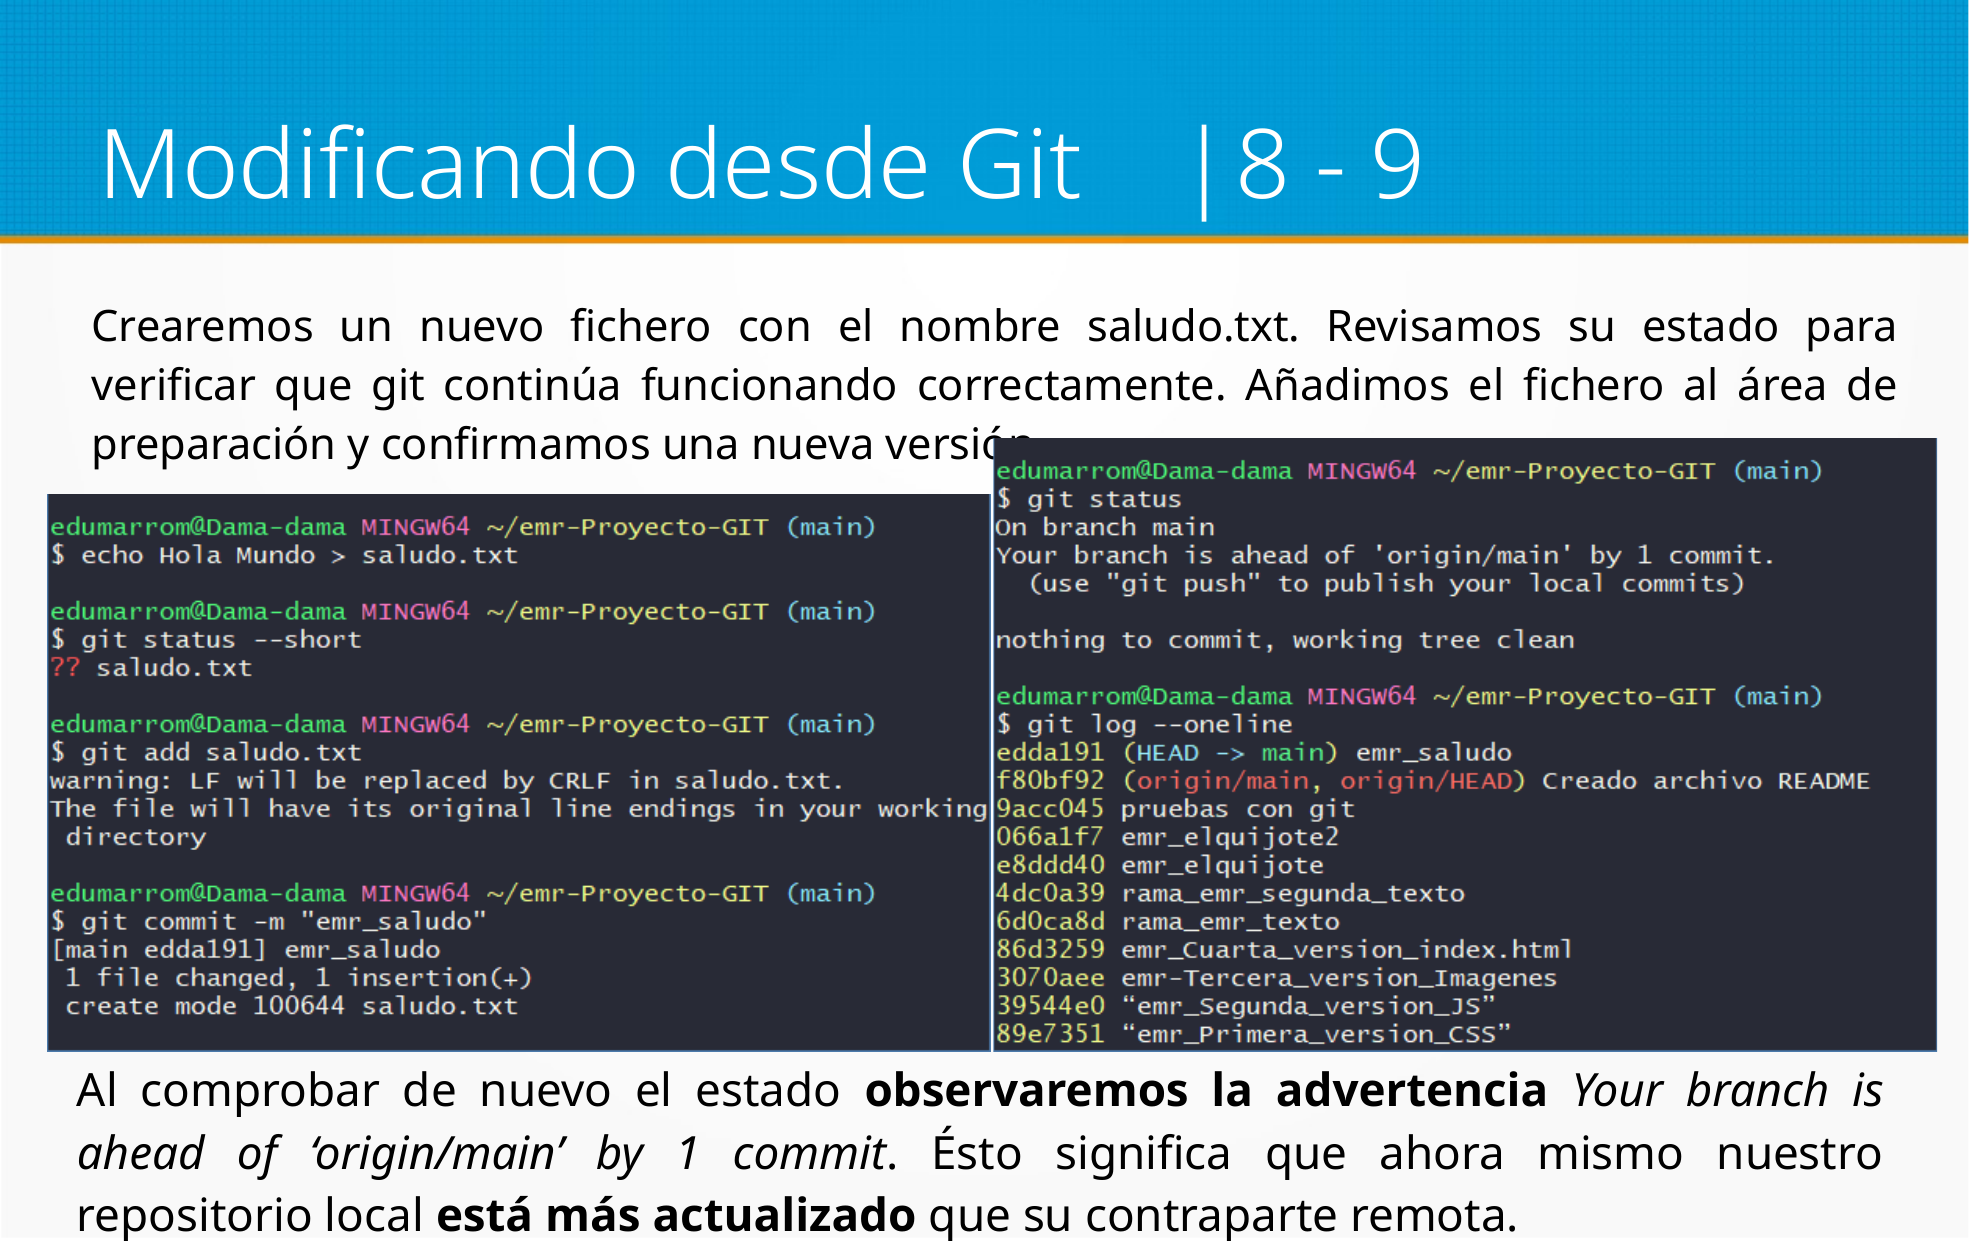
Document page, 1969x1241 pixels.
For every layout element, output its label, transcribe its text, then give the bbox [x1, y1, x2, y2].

text_box Al comprobar de nuevo el estado observaremos la advertencia Your branch is ahead of ‘origin/main’ by 1 commit. Ésto significa que ahora mismo nuestro repositorio local está más actualizado que su contraparte remota. [70, 1059, 1890, 1241]
title Modificando desde Git | 8 - 9 [98, 19, 1870, 227]
picture [0, 233, 1969, 1241]
list Crearemos un nuevo fichero con el nombre saludo.txt. Revisamos su estado para verificar que git continúa funcionando correctamente. Añadimos el fichero al área de preparación y confirmamos una nueva versión. [91, 295, 1899, 473]
